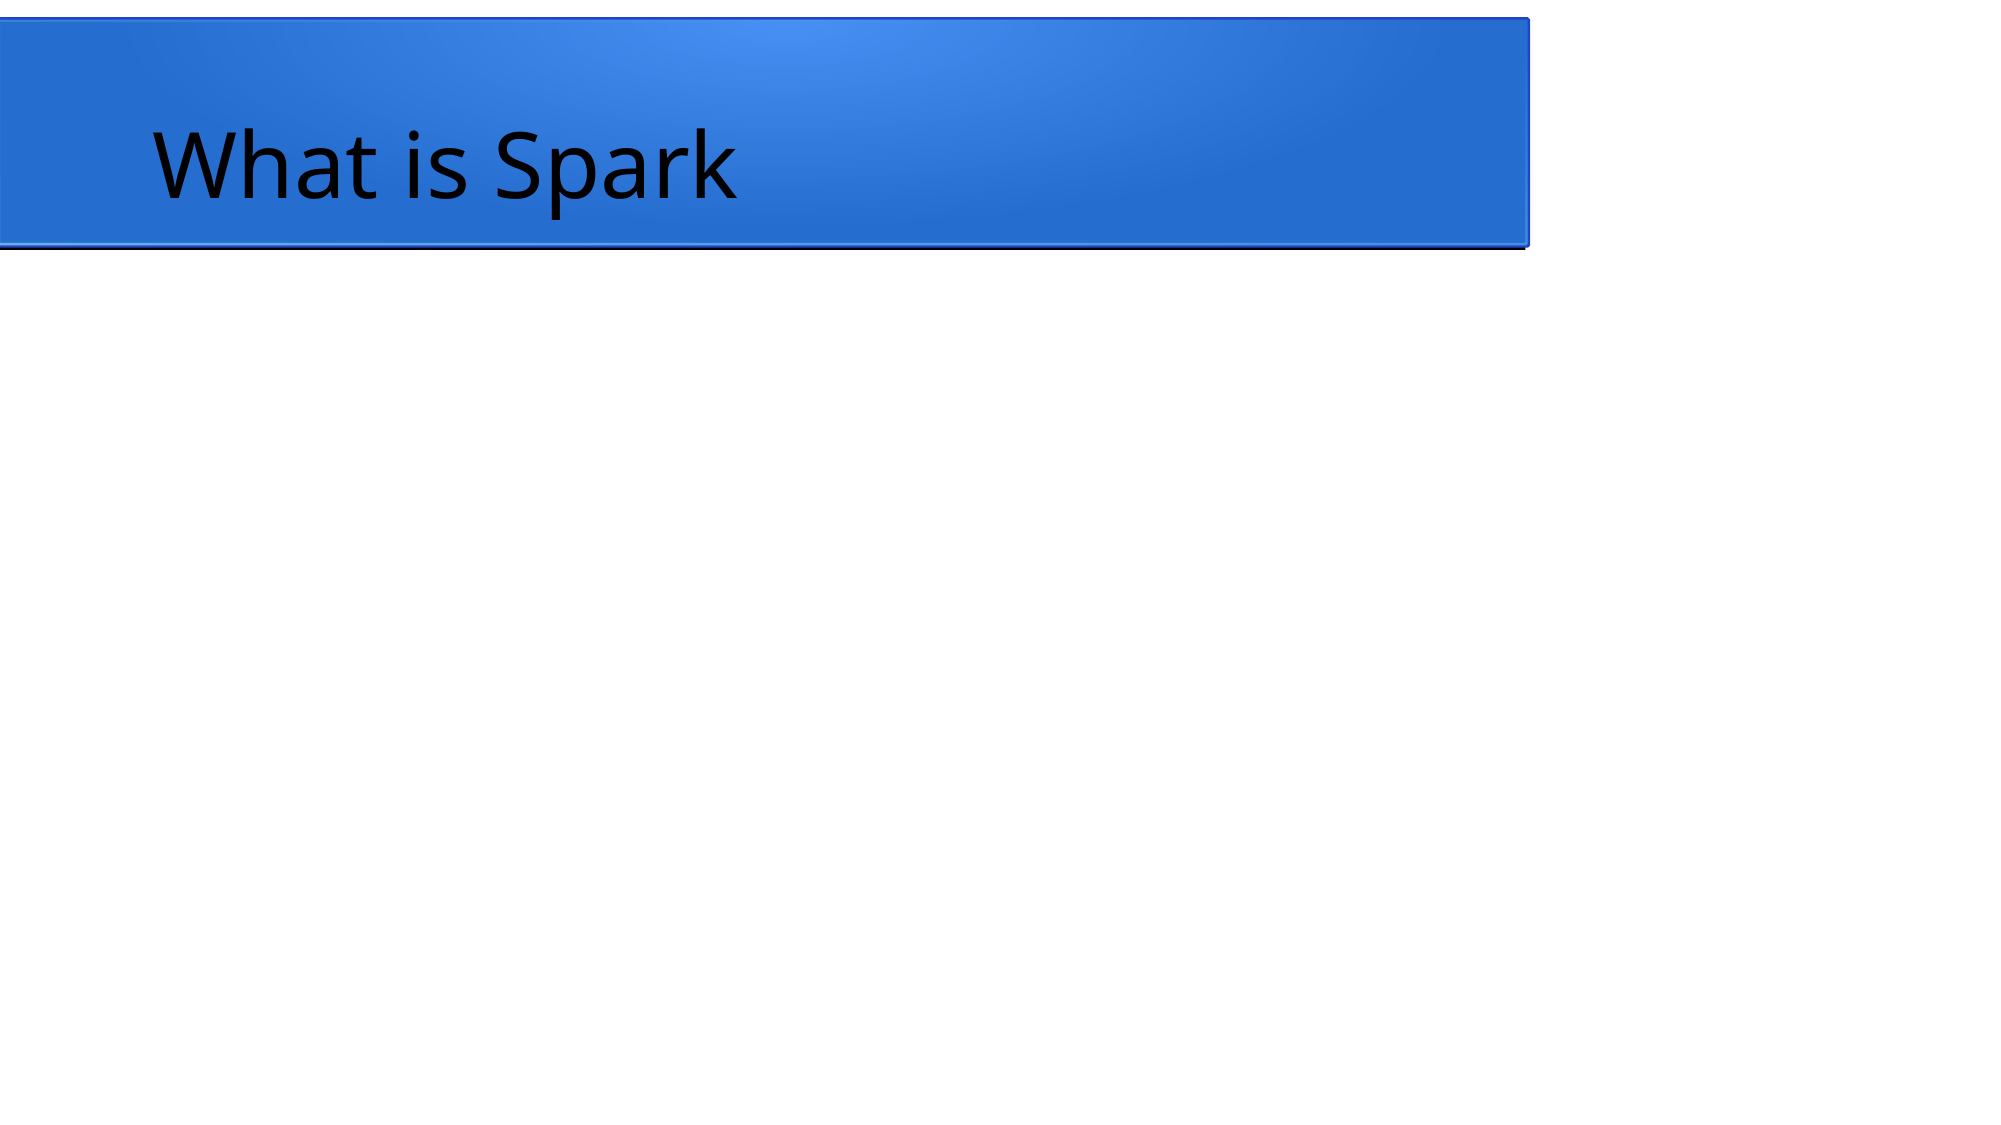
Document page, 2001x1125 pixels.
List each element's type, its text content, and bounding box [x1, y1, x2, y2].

title What is Spark [137, 59, 1863, 278]
